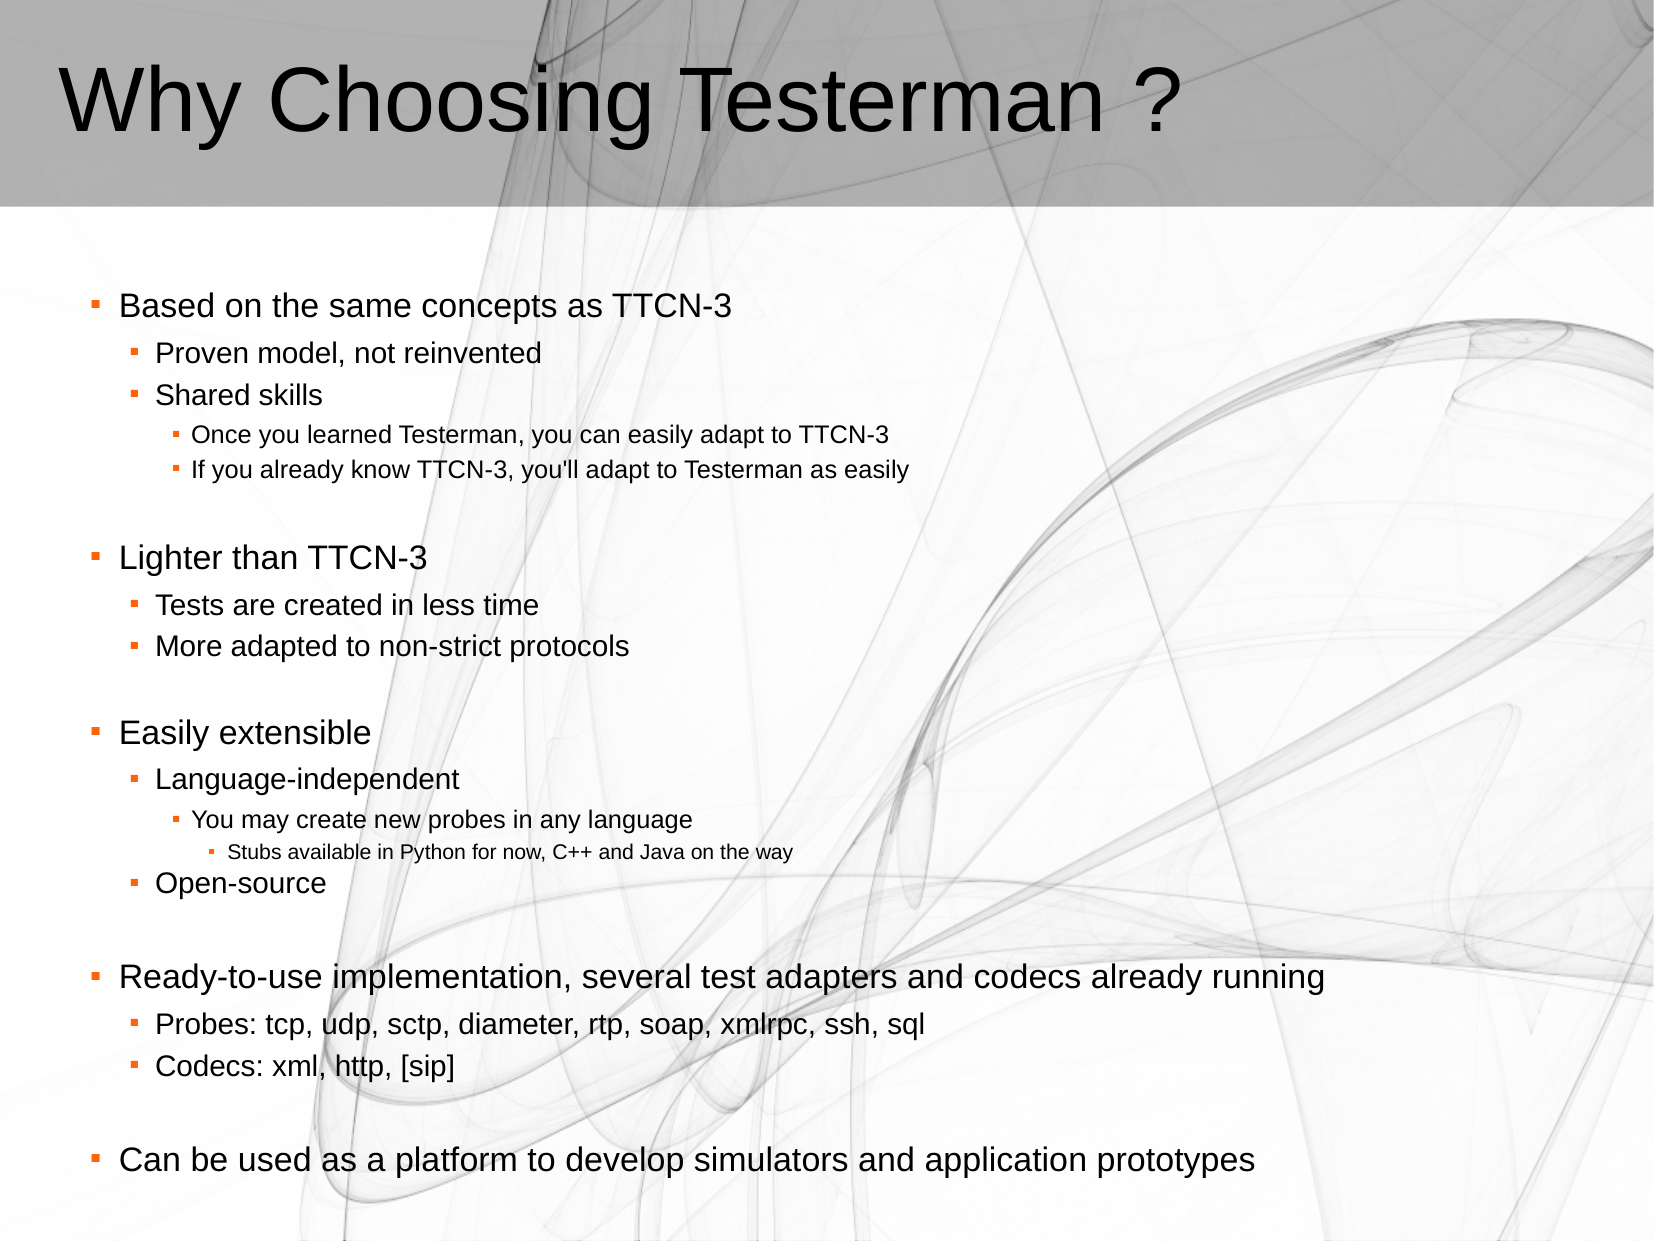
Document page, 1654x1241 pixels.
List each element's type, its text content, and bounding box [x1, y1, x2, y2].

list Based on the same concepts as TTCN-3 Proven model, not reinvented Shared skills Once you learned Testerman, you can easily adapt to TTCN-3 If you already know TTCN-3, you'll adapt to Testerman as easily Lighter than TTCN-3 Tests are created in less time More adapted to non-strict protocols Easily extensible Language-independent You may create new probes in any language Stubs available in Python for now, C++ and Java on the way Open-source Ready-to-use implementation, several test adapters and codecs already running Probes: tcp, udp, sctp, diameter, rtp, soap, xmlrpc, ssh, sql Codecs: xml, http, [sip] Can be used as a platform to develop simulators and application prototypes [82, 290, 1571, 1182]
title Why Choosing Testerman ? [59, 0, 1595, 208]
